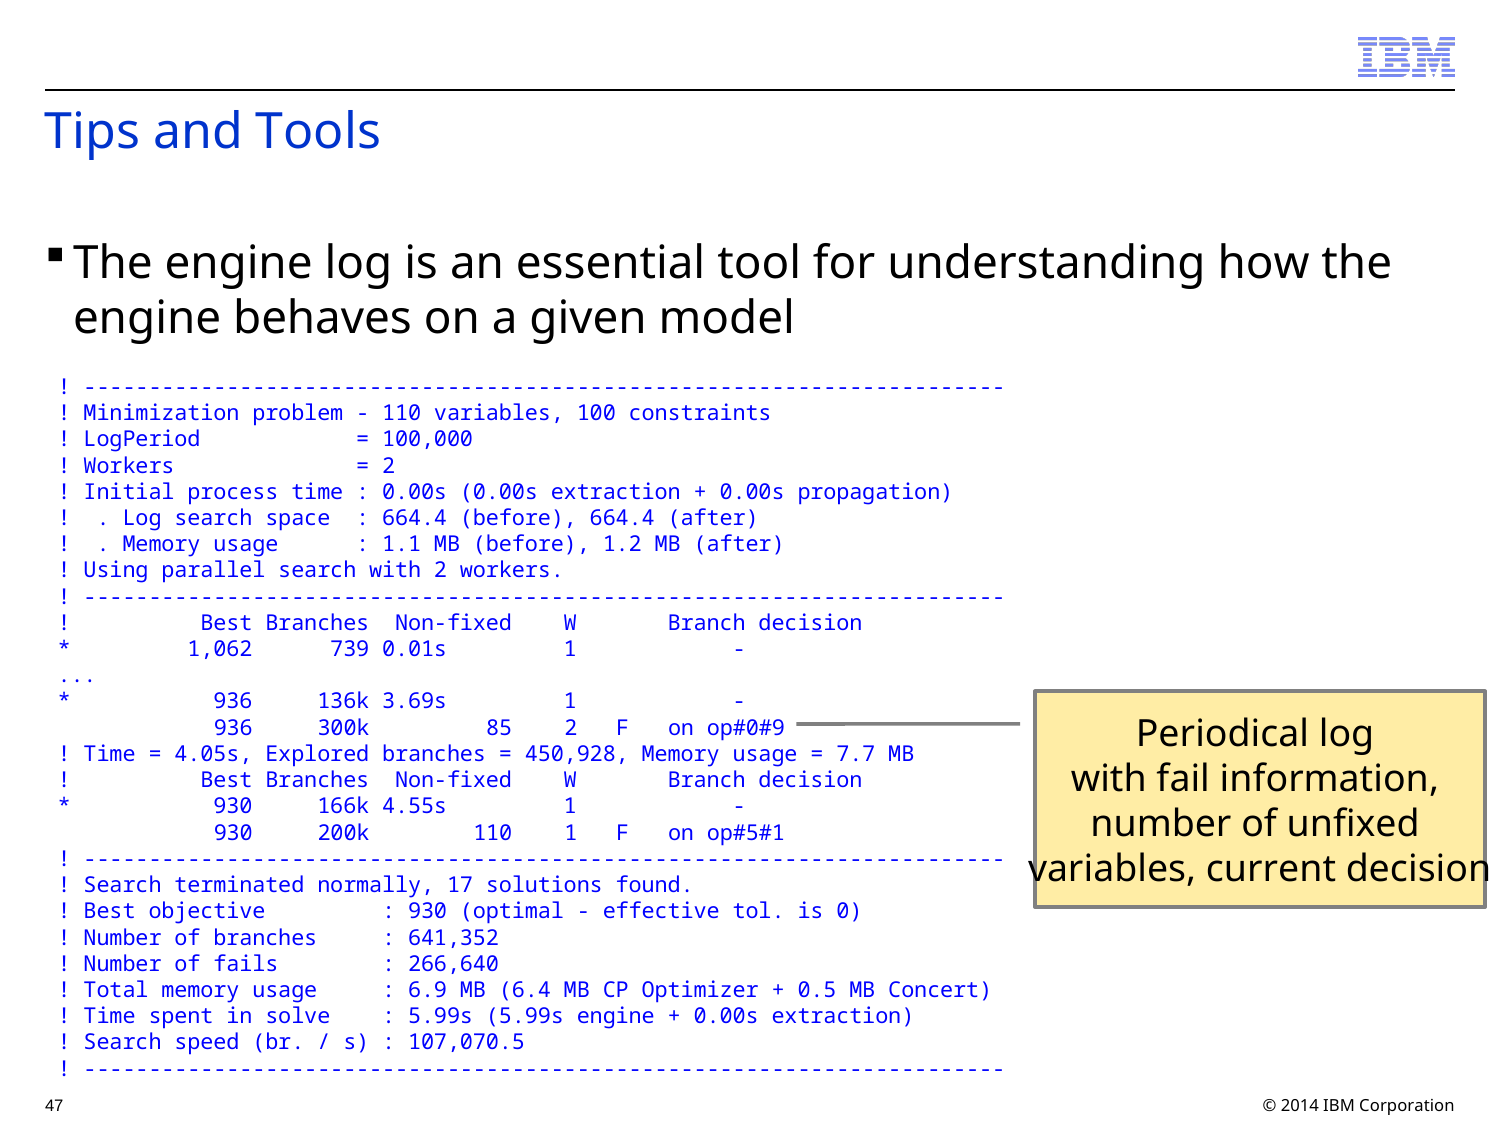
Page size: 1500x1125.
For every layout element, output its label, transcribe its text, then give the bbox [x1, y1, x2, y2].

text_box Periodical log with fail information, number of unfixed variables, current decision [1035, 691, 1485, 907]
title Tips and Tools [29, 97, 1500, 203]
list The engine log is an essential tool for understanding how the engine behaves on a given model ! ----------------------------------------------------------------------- ! Minimization problem - 110 variables, 100 constraints ! LogPeriod = 100,000 ! Workers = 2 ! Initial process time : 0.00s (0.00s extraction + 0.00s propagation) ! . Log search space : 664.4 (before), 664.4 (after) ! . Memory usage : 1.1 MB (before), 1.2 MB (after) ! Using parallel search with 2 workers. ! ----------------------------------------------------------------------- ! Best Branches Non-fixed W Branch decision * 1,062 739 0.01s 1 - ... * 936 136k 3.69s 1 - 936 300k 85 2 F on op#0#9 ! Time = 4.05s, Explored branches = 450,928, Memory usage = 7.7 MB ! Best Branches Non-fixed W Branch decision * 930 166k 4.55s 1 - 930 200k 110 1 F on op#5#1 ! ----------------------------------------------------------------------- ! Search terminated normally, 17 solutions found. ! Best objective : 930 (optimal - effective tol. is 0) ! Number of branches : 641,352 ! Number of fails : 266,640 ! Total memory usage : 6.9 MB (6.4 MB CP Optimizer + 0.5 MB Concert) ! Time spent in solve : 5.99s (5.99s engine + 0.00s extraction) ! Search speed (br. / s) : 107,070.5 ! ----------------------------------------------------------------------- [29, 224, 1426, 1119]
picture [1358, 37, 1455, 77]
